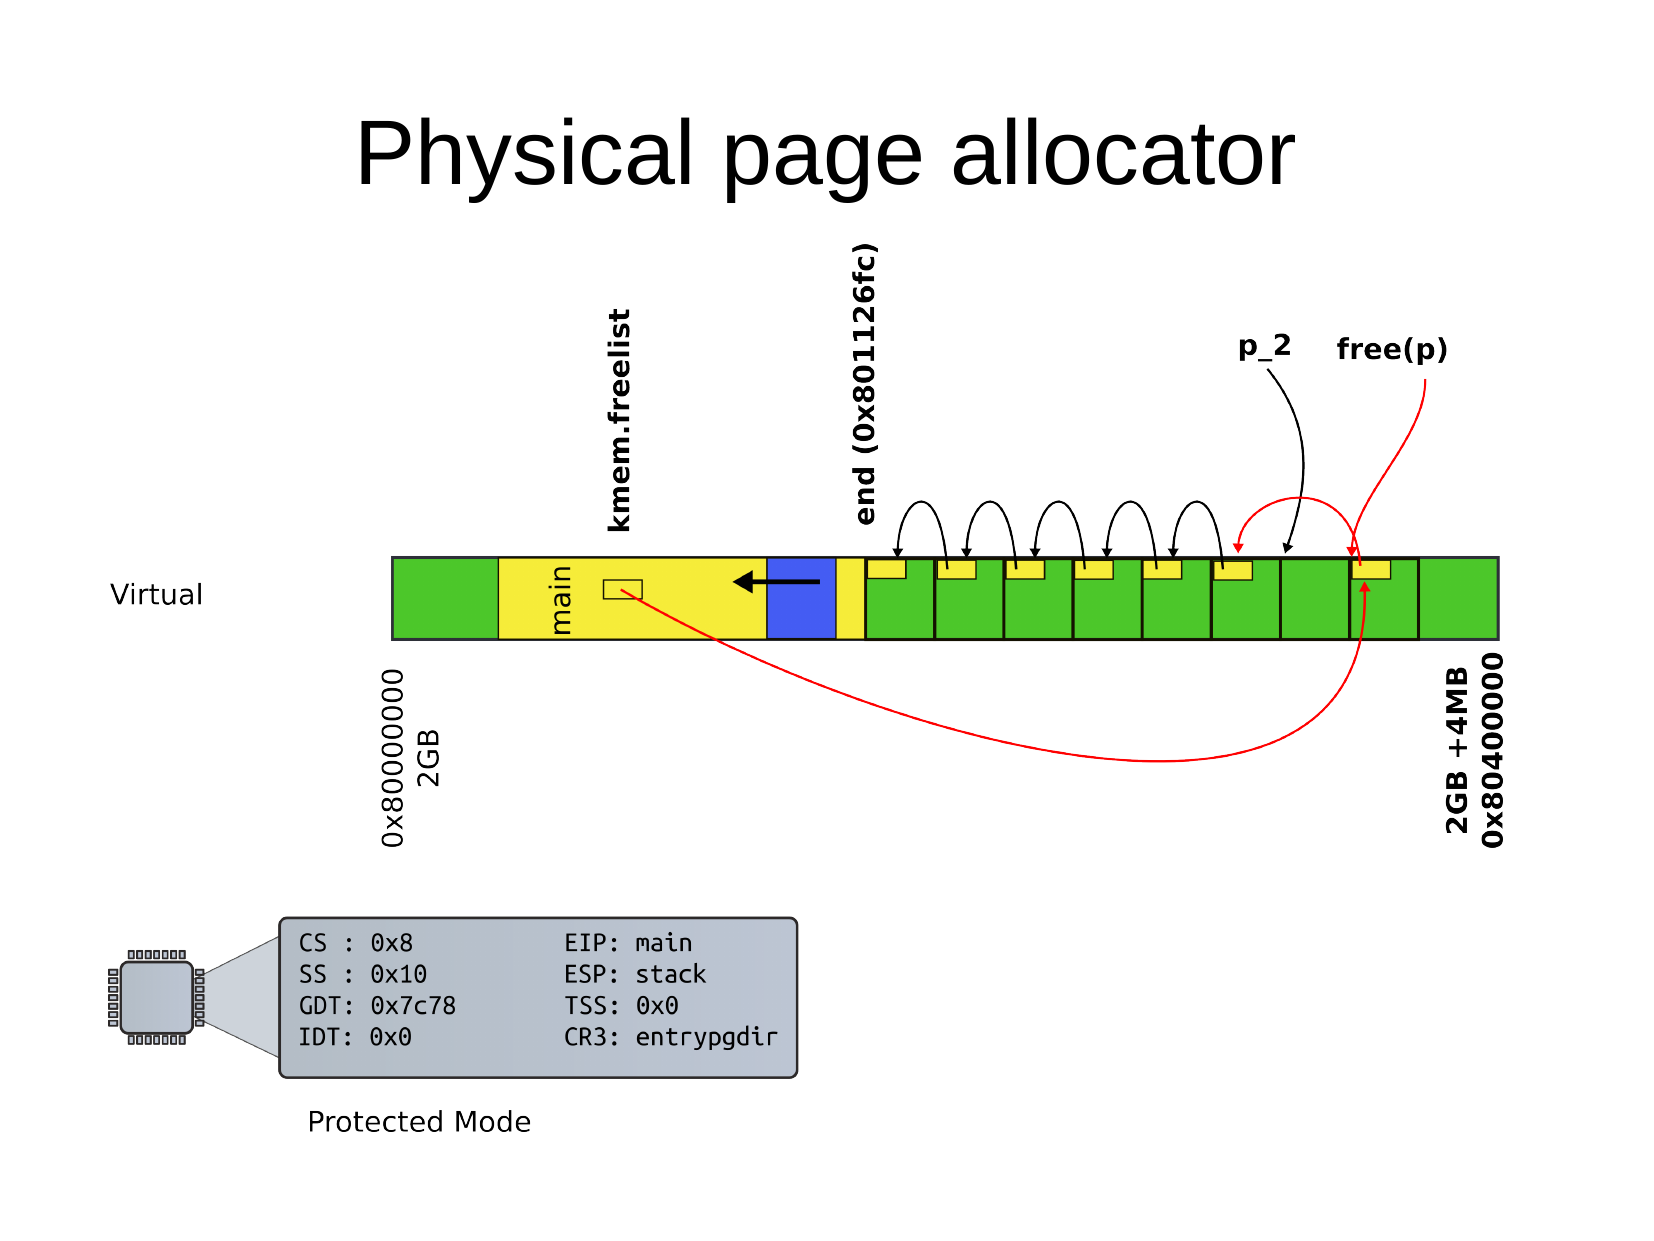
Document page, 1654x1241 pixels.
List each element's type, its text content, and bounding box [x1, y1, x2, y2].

picture [108, 244, 1503, 1132]
title Physical page allocator [82, 49, 1571, 257]
